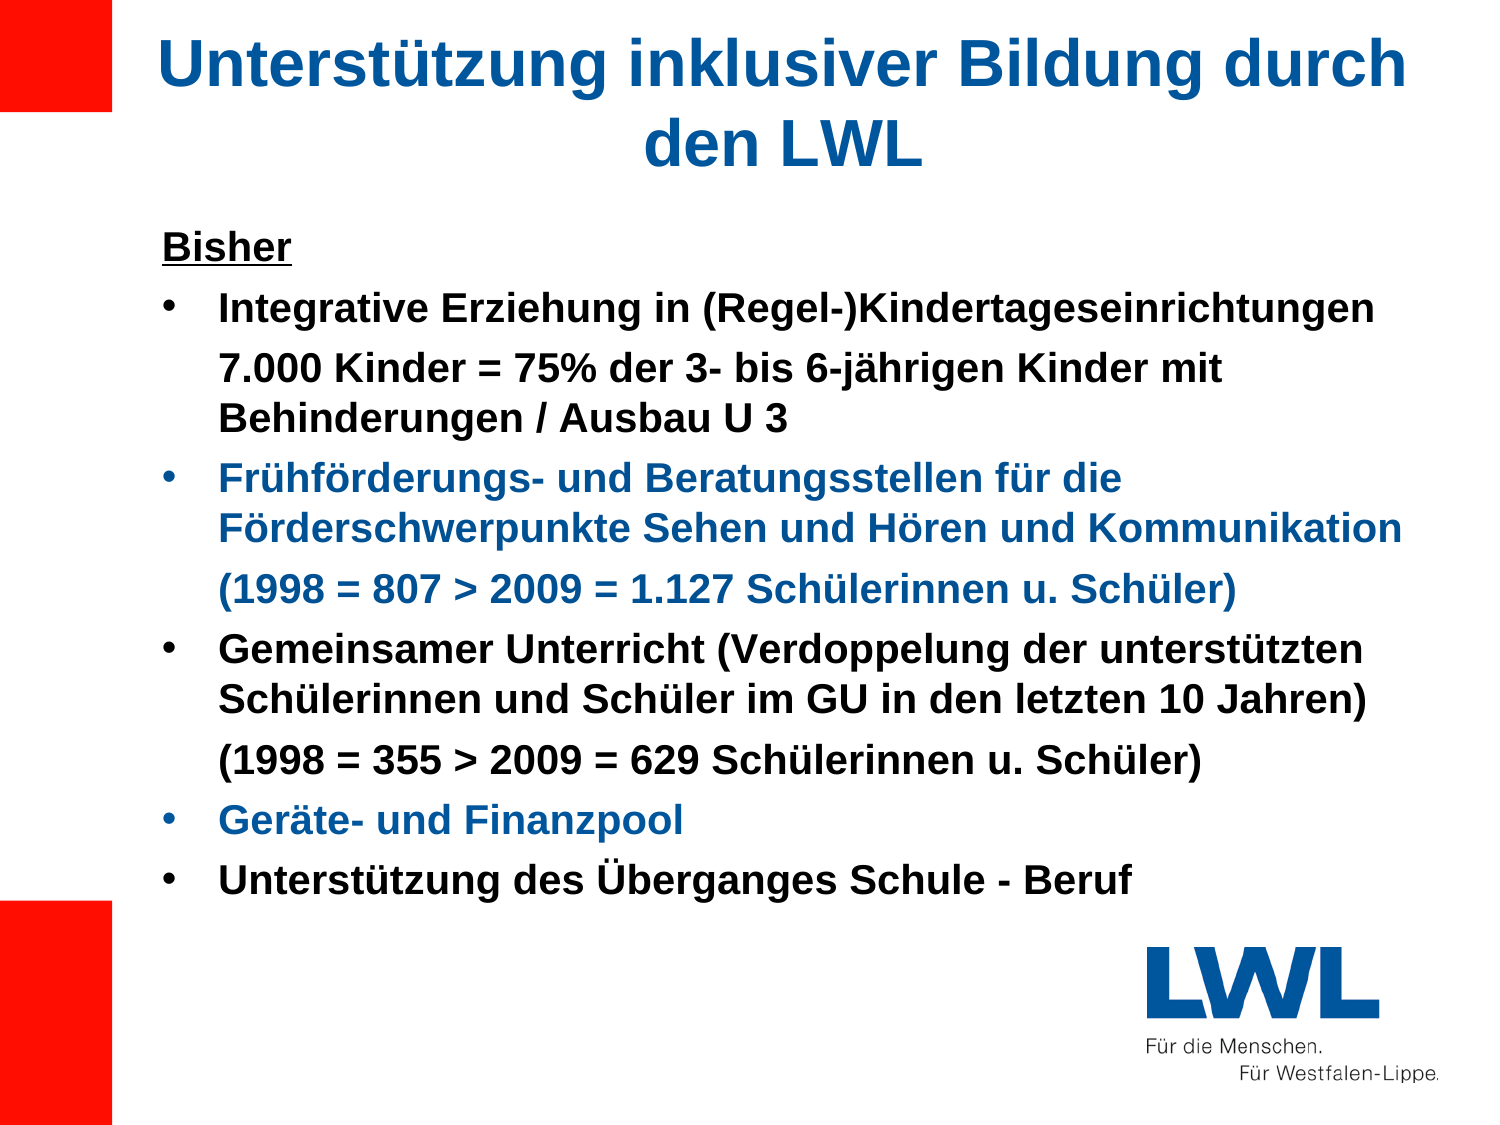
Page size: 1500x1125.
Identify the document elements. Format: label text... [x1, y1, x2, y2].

picture [1147, 947, 1438, 1083]
title Unterstützung inklusiver Bildung durch den LWL [137, 11, 1431, 188]
list Bisher Integrative Erziehung in (Regel-)Kindertageseinrichtungen 7.000 Kinder = 75% der 3- bis 6-jährigen Kinder mit Behinderungen / Ausbau U 3 Frühförderungs- und Beratungsstellen für die Förderschwerpunkte Sehen und Hören und Kommunikation (1998 = 807 > 2009 = 1.127 Schülerinnen u. Schüler) Gemeinsamer Unterricht (Verdoppelung der unterstützten Schülerinnen und Schüler im GU in den letzten 10 Jahren) (1998 = 355 > 2009 = 629 Schülerinnen u. Schüler) Geräte- und Finanzpool Unterstützung des Überganges Schule - Beruf [146, 212, 1436, 1056]
